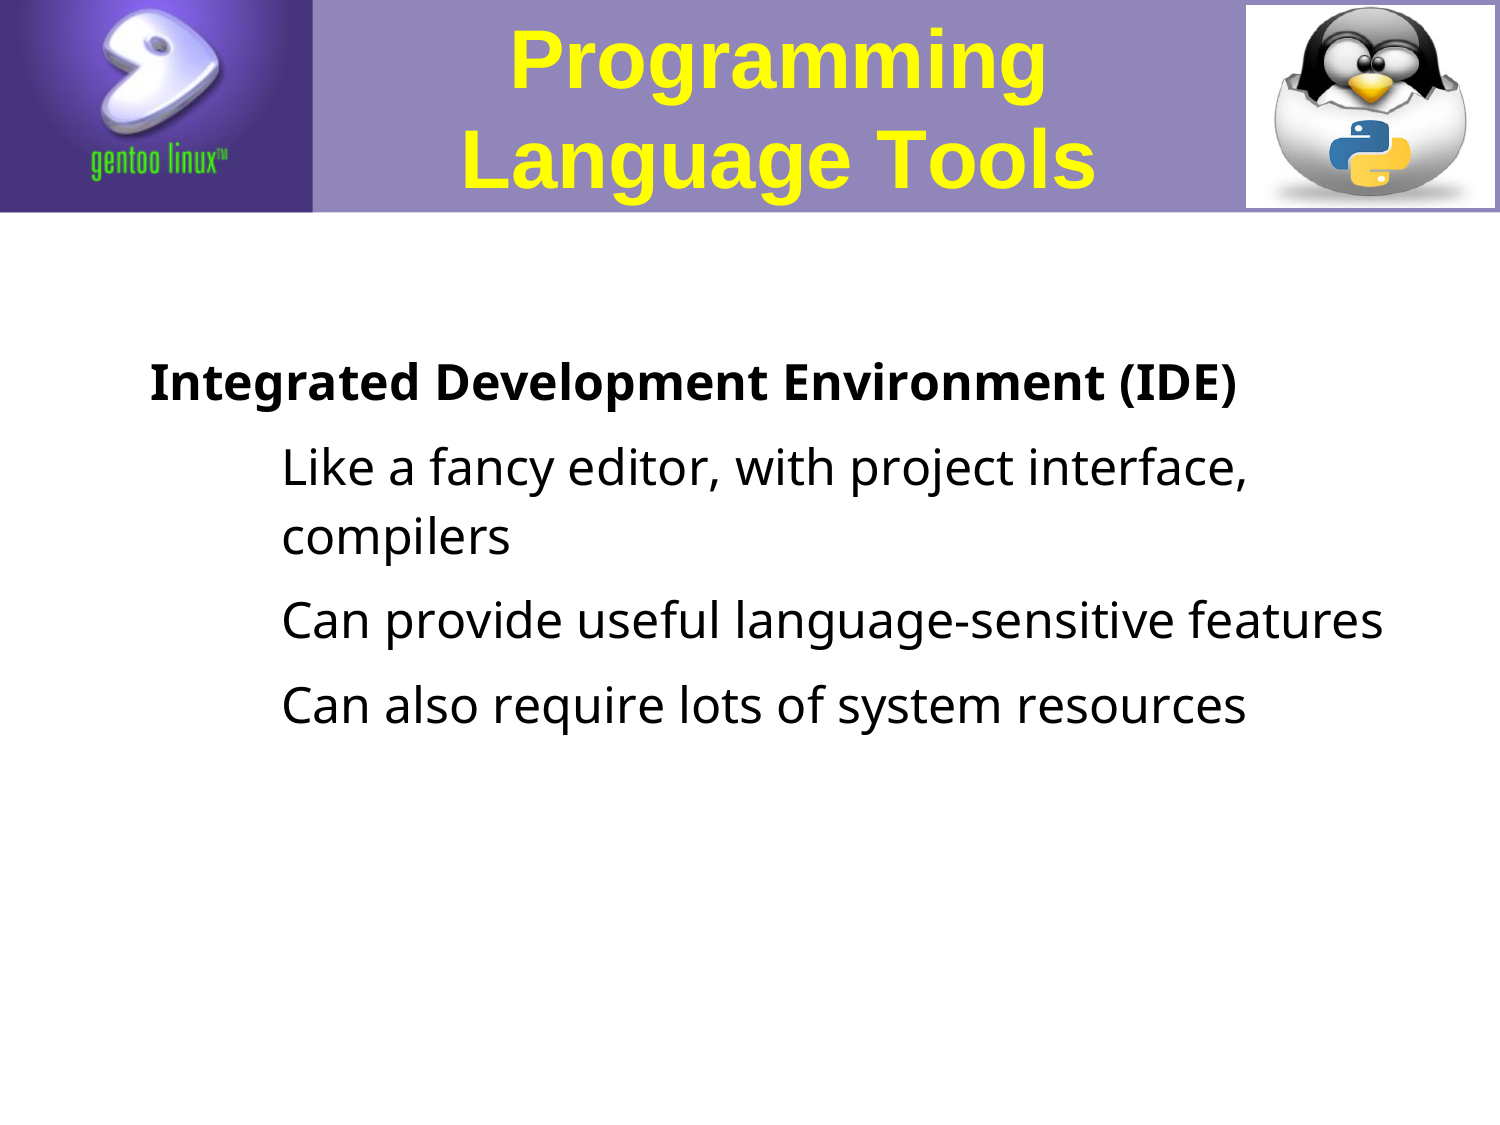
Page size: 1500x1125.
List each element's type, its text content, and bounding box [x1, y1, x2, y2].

picture [0, 0, 302, 184]
list Integrated Development Environment (IDE) Like a fancy editor, with project interface, compilers Can provide useful language-sensitive features Can also require lots of system resources [37, 262, 1473, 1123]
picture [1246, 5, 1495, 208]
title Programming Language Tools [324, 9, 1235, 203]
